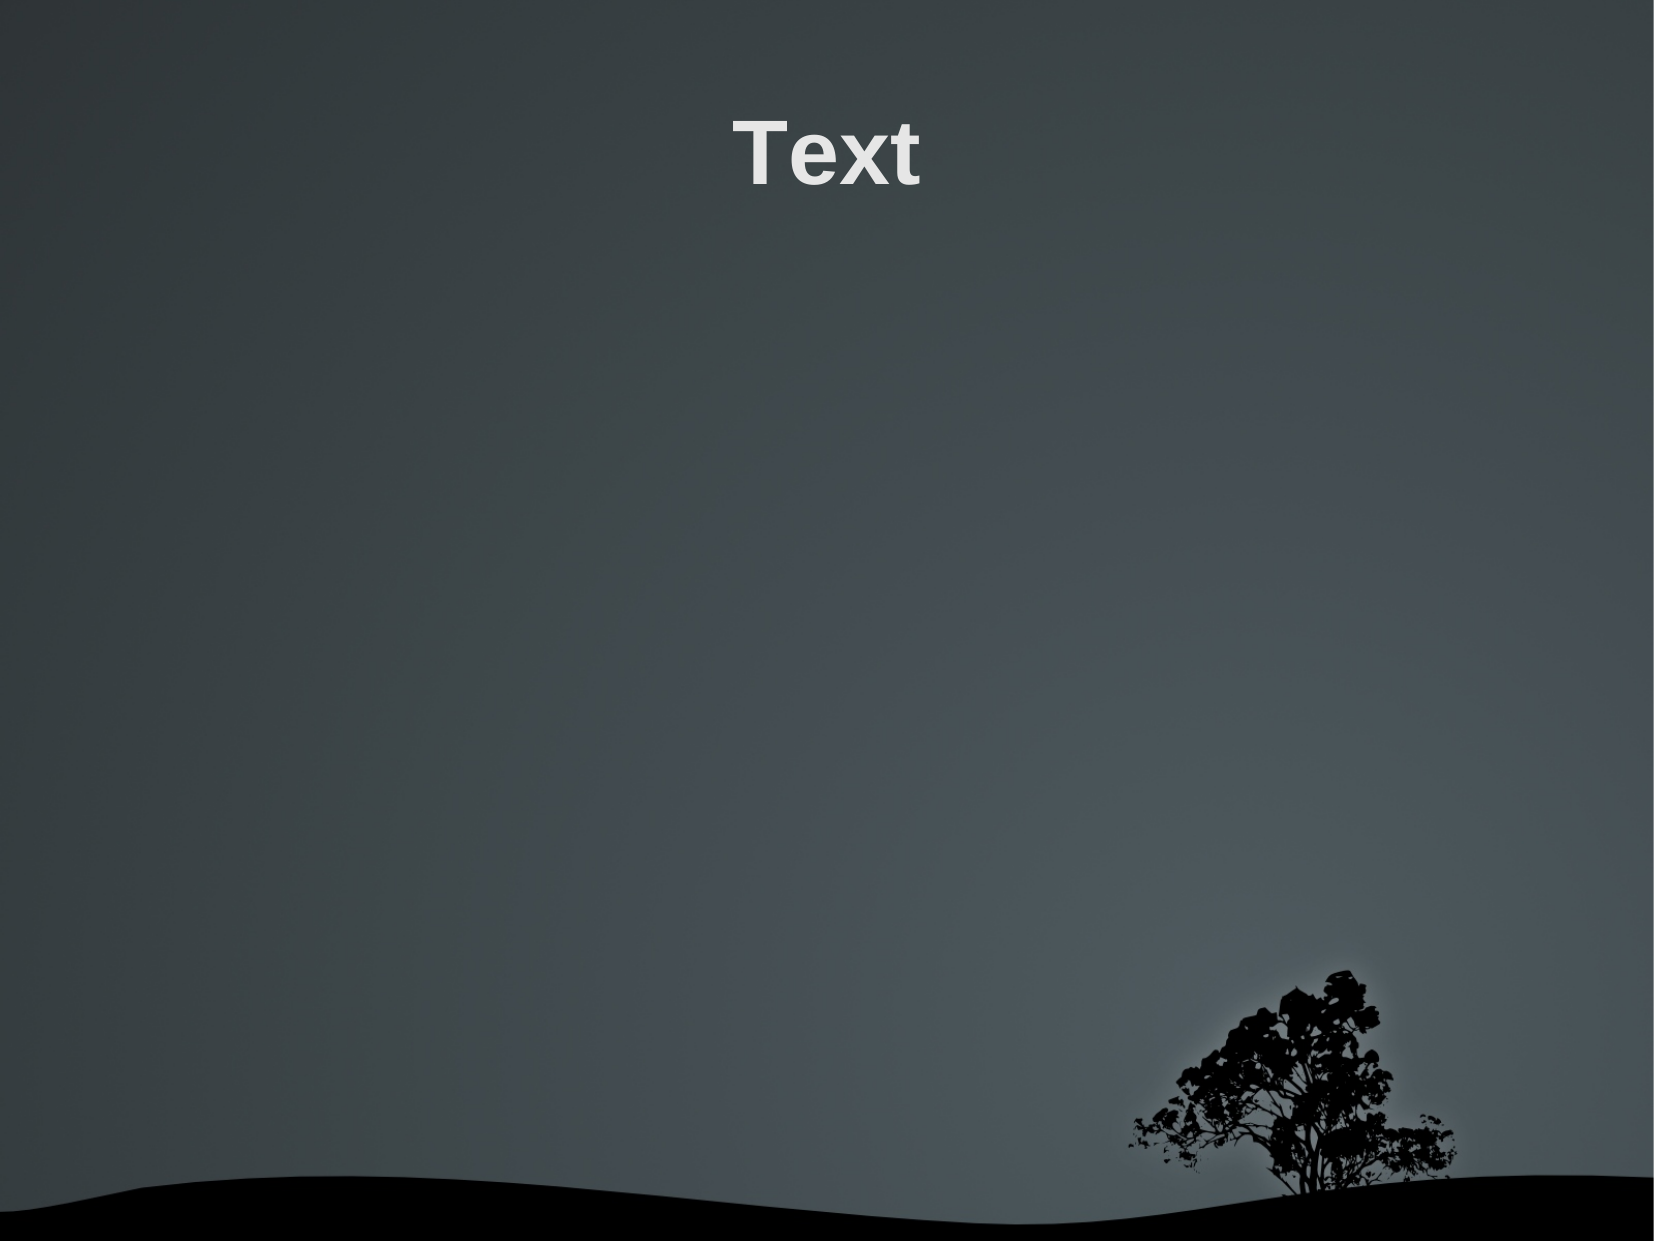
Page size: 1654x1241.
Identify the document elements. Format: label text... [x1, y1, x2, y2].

title Text [82, 49, 1571, 257]
picture [0, 0, 1654, 1241]
